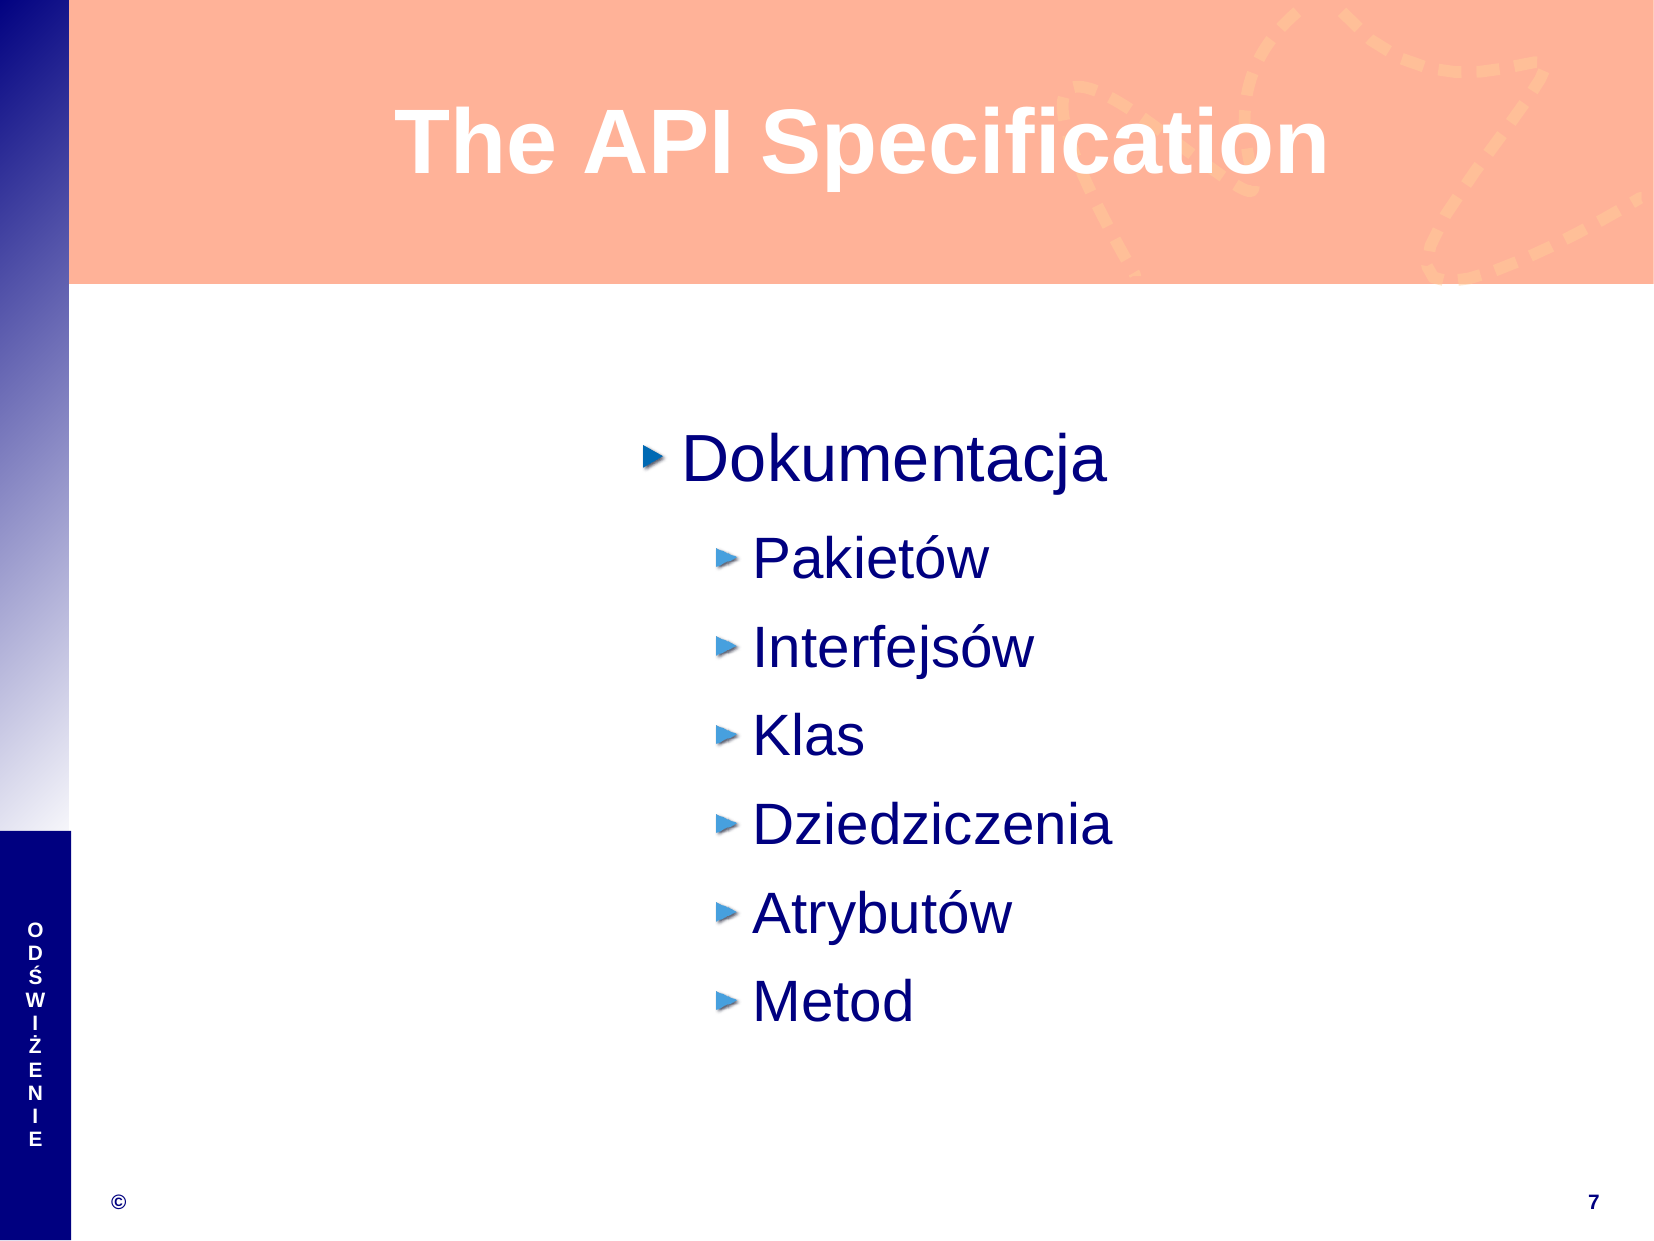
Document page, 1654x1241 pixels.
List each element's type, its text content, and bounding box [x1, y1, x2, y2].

title The API Specification [72, 37, 1654, 246]
list Dokumentacja Pakietów Interfejsów Klas Dziedziczenia Atrybutów Metod [610, 421, 1114, 1033]
text_box O D Ś W I Ż E N I E [0, 830, 71, 1241]
